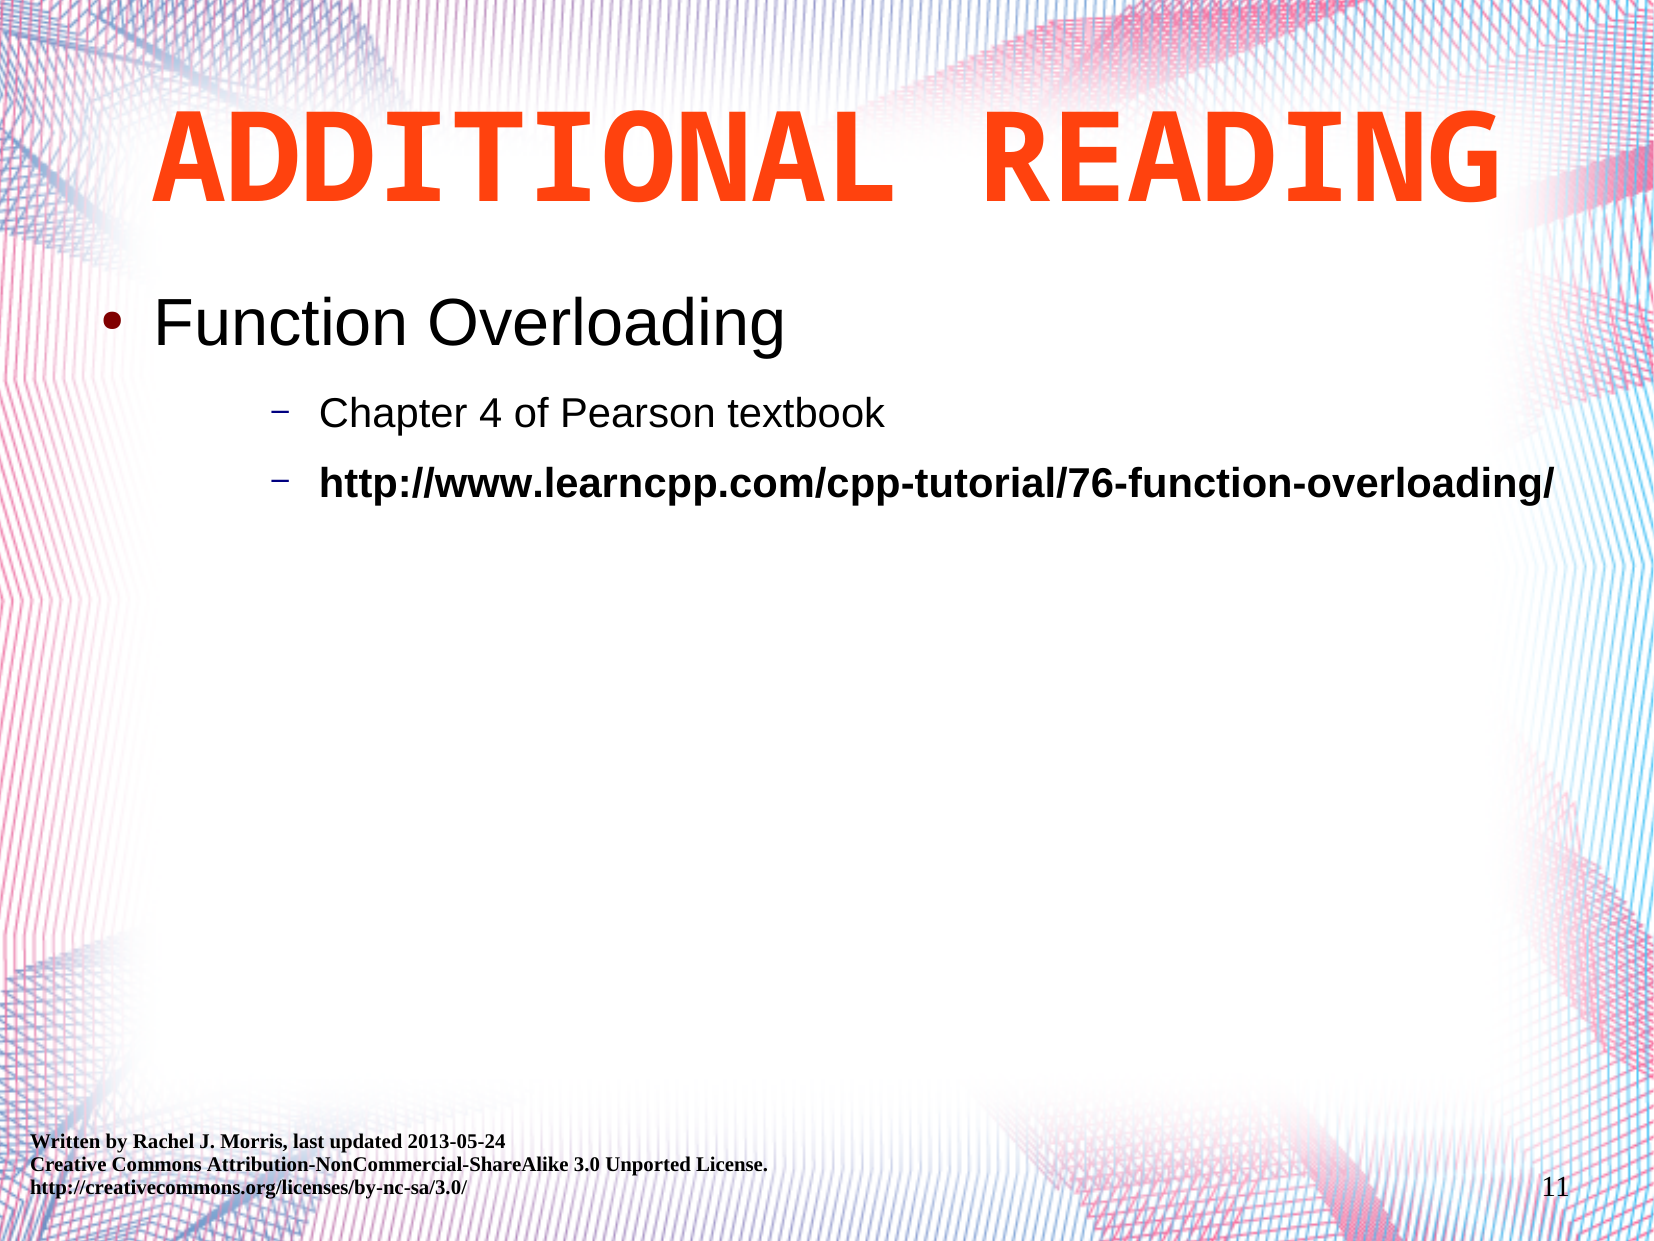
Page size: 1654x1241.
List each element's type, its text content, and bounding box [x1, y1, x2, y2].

picture [0, 0, 1654, 1241]
title ADDITIONAL READING [82, 49, 1571, 257]
list Function Overloading Chapter 4 of Pearson textbook http://www.learncpp.com/cpp-tutorial/76-function-overloading/ [82, 285, 1571, 955]
